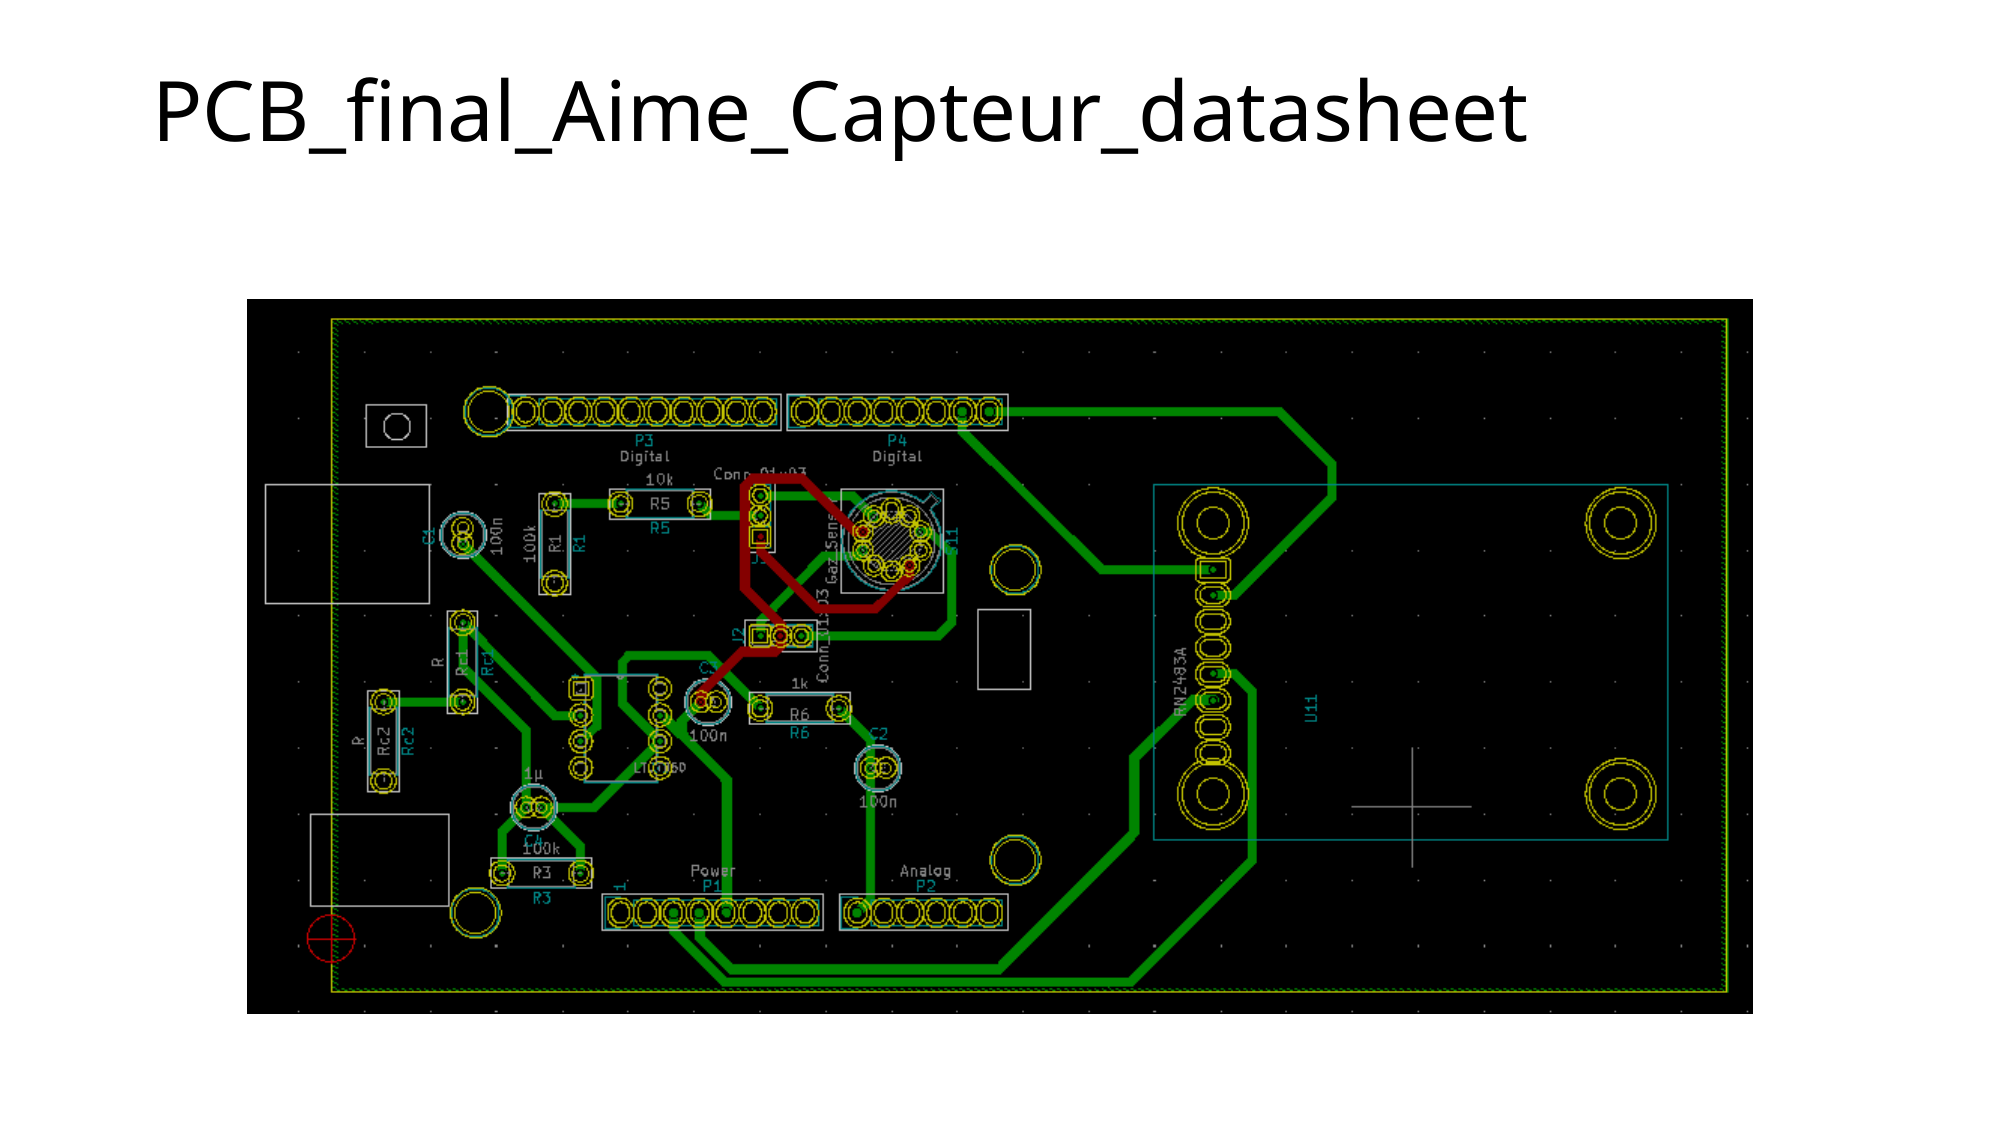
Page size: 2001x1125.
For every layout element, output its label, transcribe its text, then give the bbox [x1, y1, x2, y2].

title PCB_final_Aime_Capteur_datasheet [137, 59, 1863, 169]
picture [247, 299, 1753, 1014]
